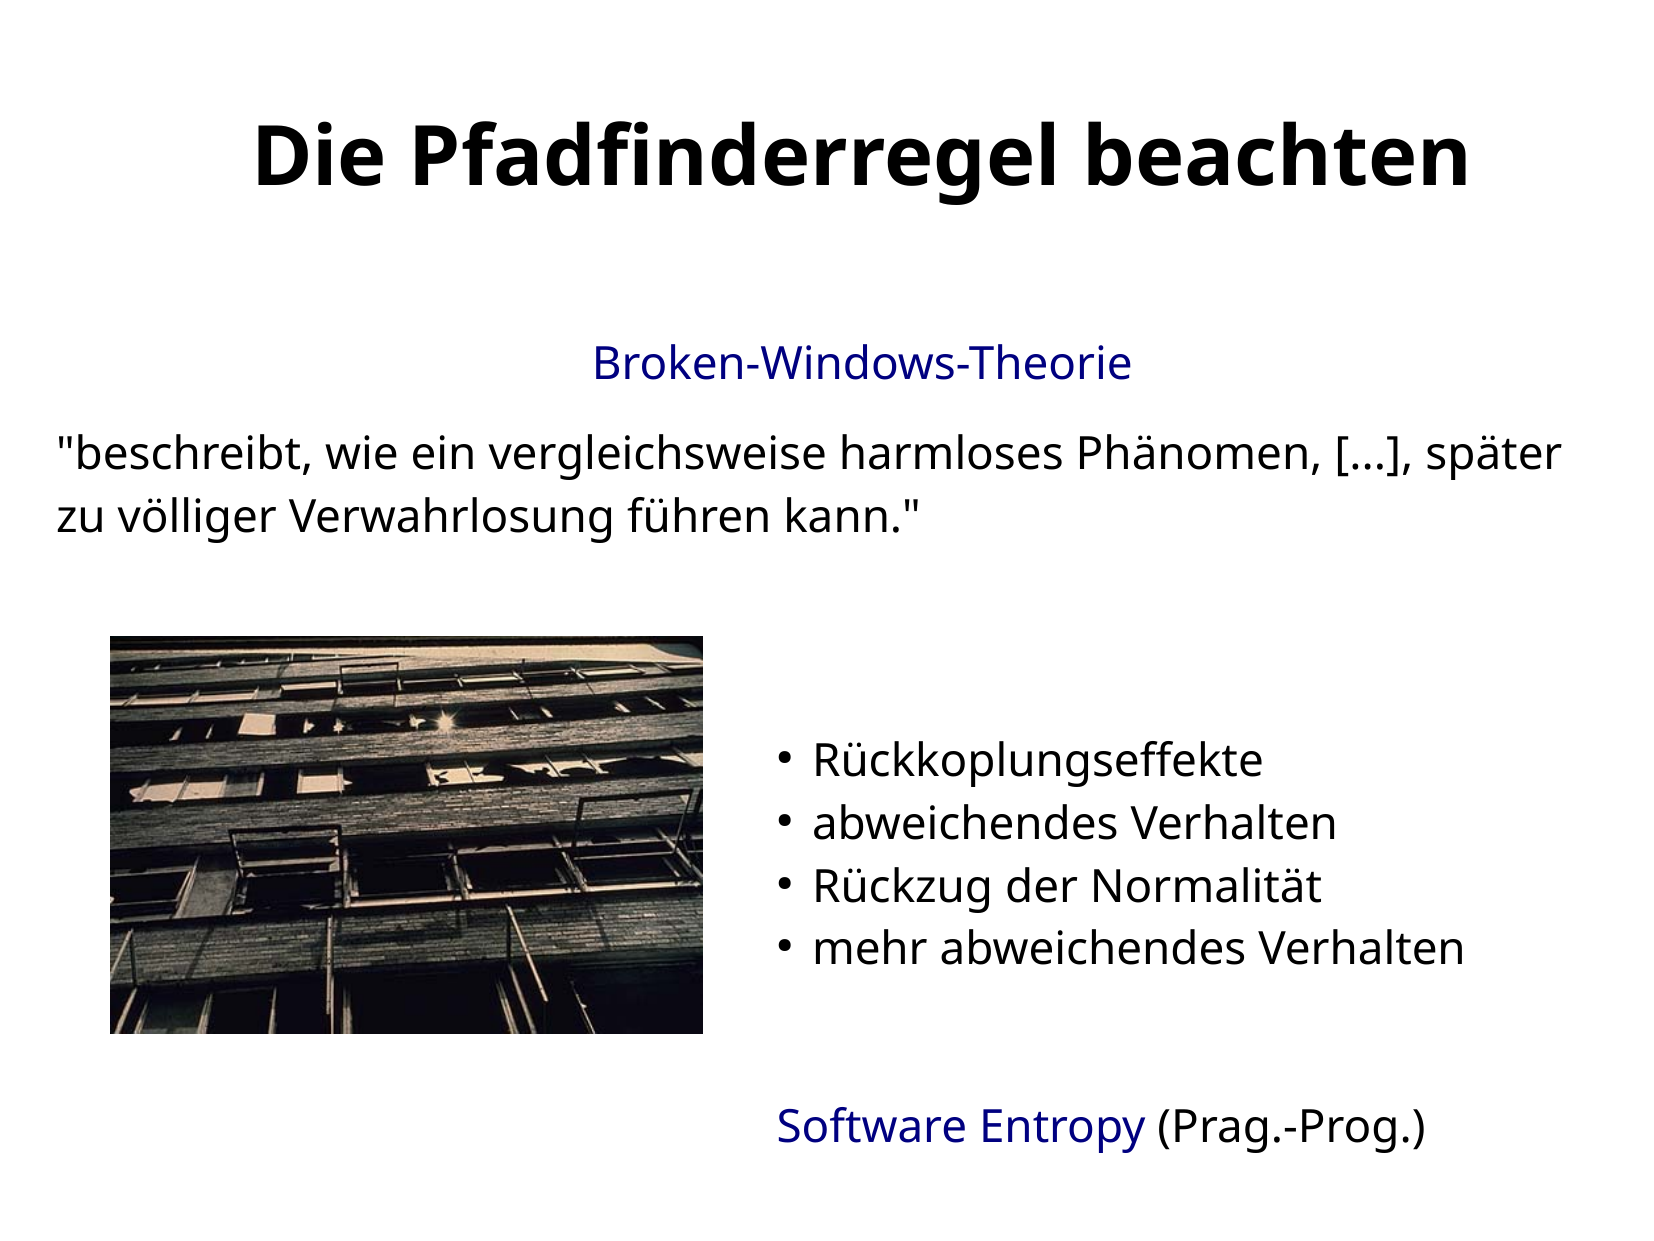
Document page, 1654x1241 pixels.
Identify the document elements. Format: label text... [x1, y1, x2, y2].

text_box Broken-Windows-Theorie [342, 323, 1382, 396]
text_box Software Entropy (Prag.-Prog.) [761, 1086, 1617, 1159]
title Die Pfadfinderregel beachten [82, 49, 1571, 257]
picture [110, 636, 703, 1034]
text_box Rückkoplungseffekte abweichendes Verhalten Rückzug der Normalität mehr abweichendes Verhalten [761, 720, 1577, 966]
text_box "beschreibt, wie ein vergleichsweise harmloses Phänomen, [...], später zu völliger Verwahrlosung führen kann." [41, 413, 1625, 544]
